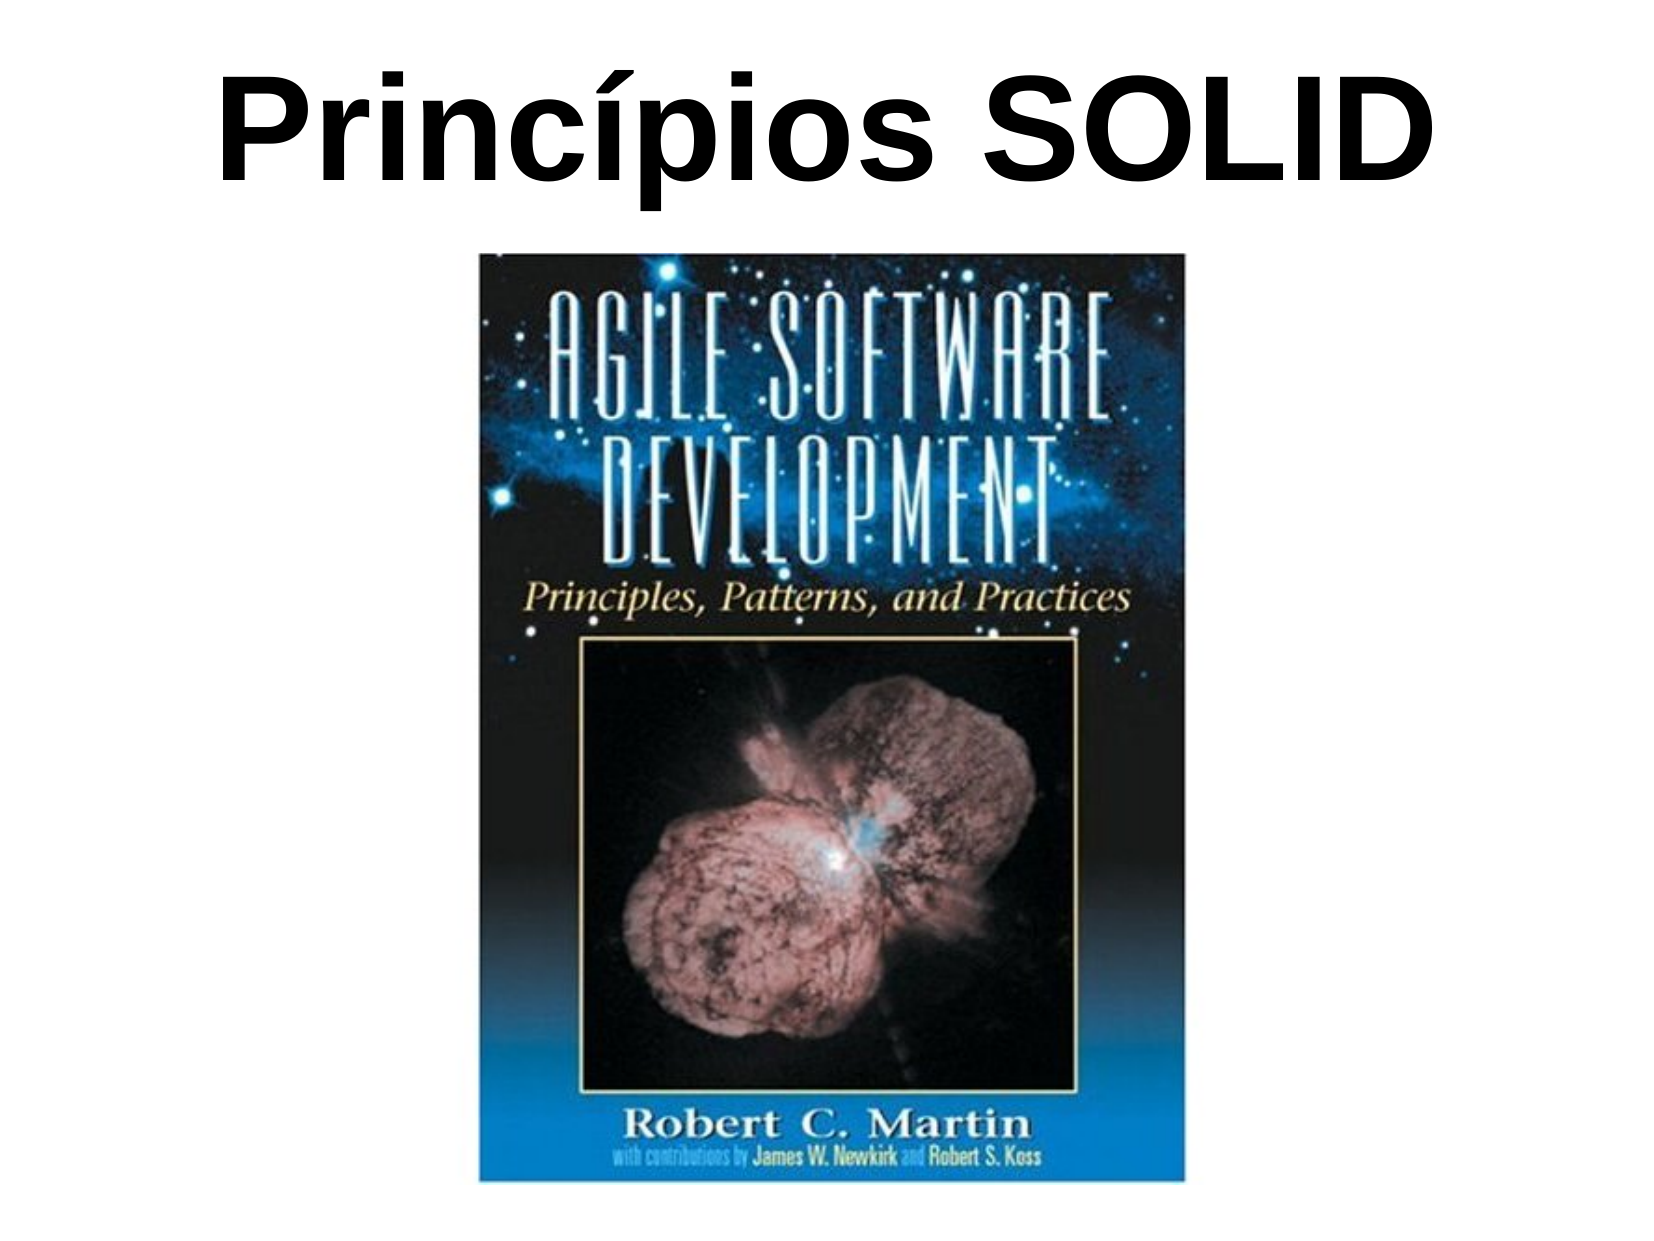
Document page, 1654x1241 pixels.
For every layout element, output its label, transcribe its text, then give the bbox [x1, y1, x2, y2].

title Princípios SOLID [0, 0, 1654, 257]
picture [369, 253, 1300, 1185]
